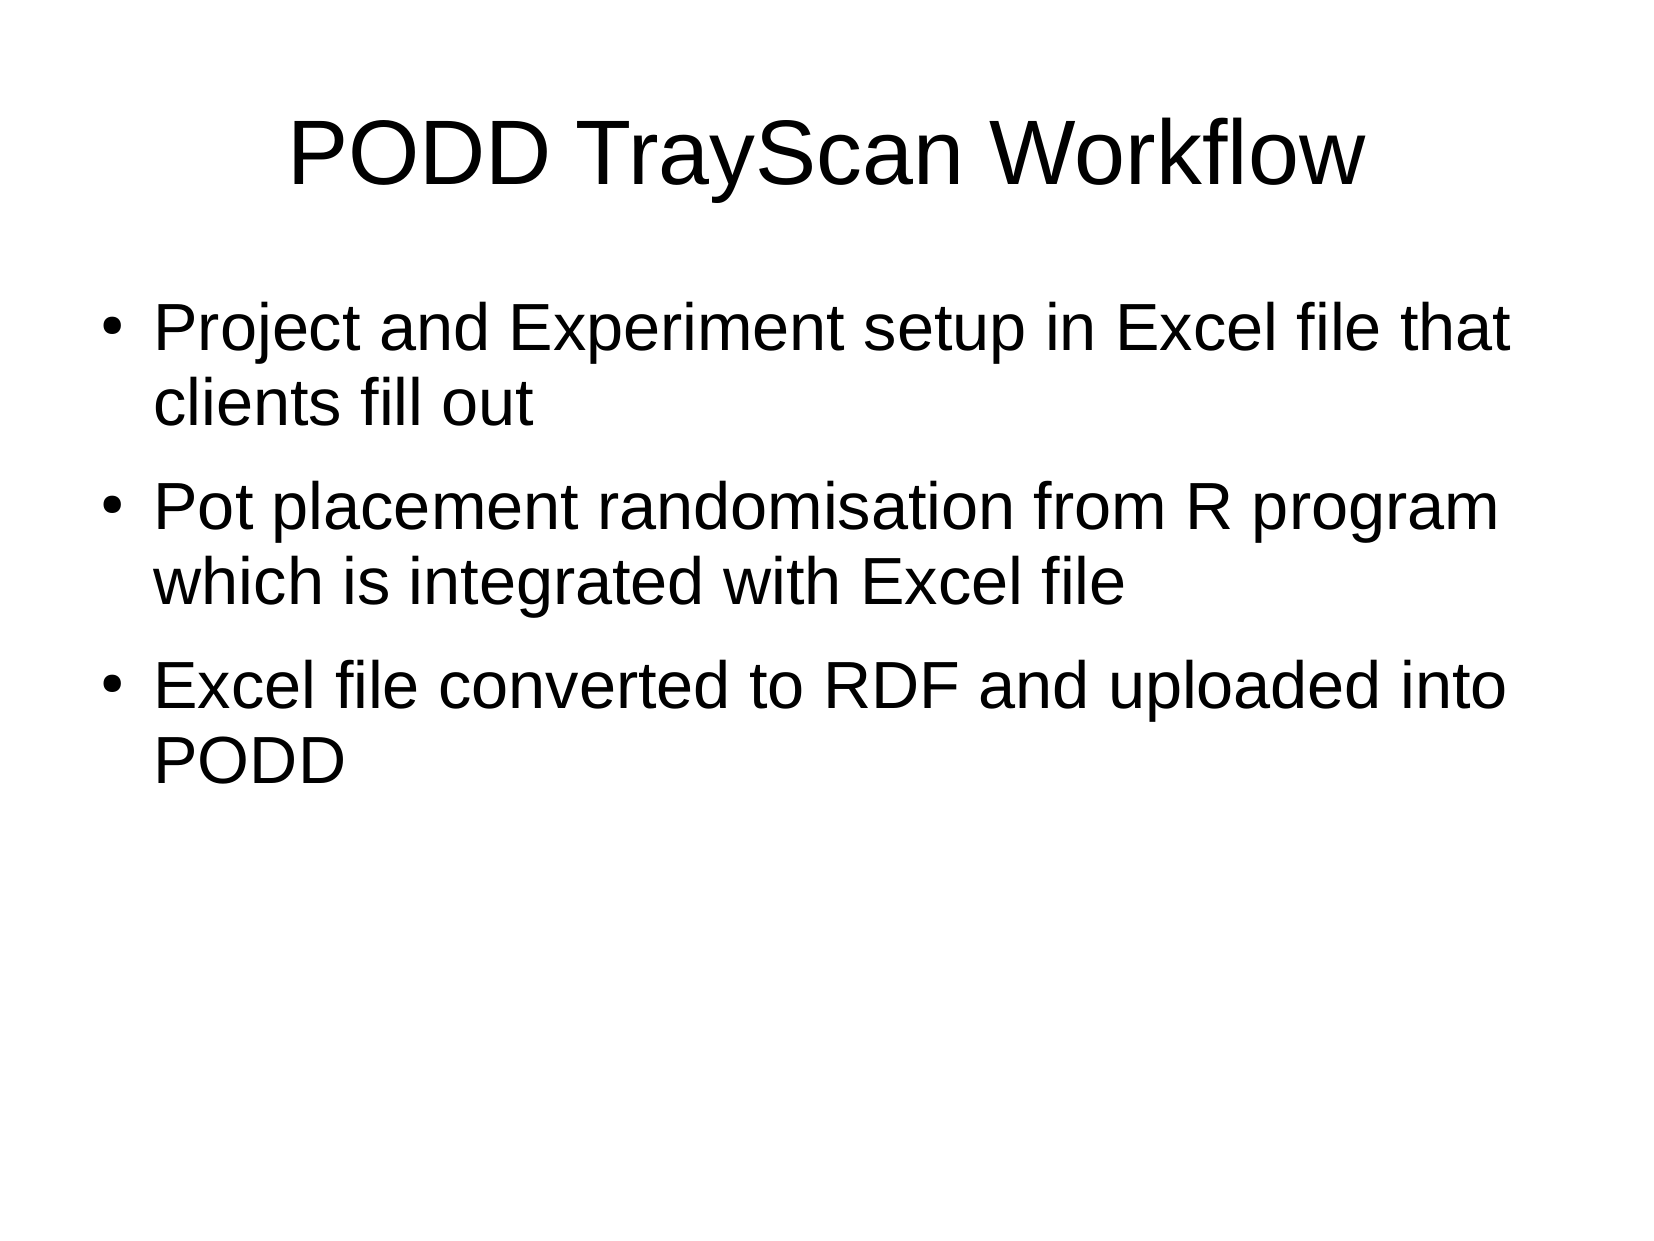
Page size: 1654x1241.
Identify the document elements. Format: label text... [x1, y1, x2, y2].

title PODD TrayScan Workflow [82, 49, 1571, 257]
list Project and Experiment setup in Excel file that clients fill out Pot placement randomisation from R program which is integrated with Excel file Excel file converted to RDF and uploaded into PODD [82, 290, 1571, 1010]
